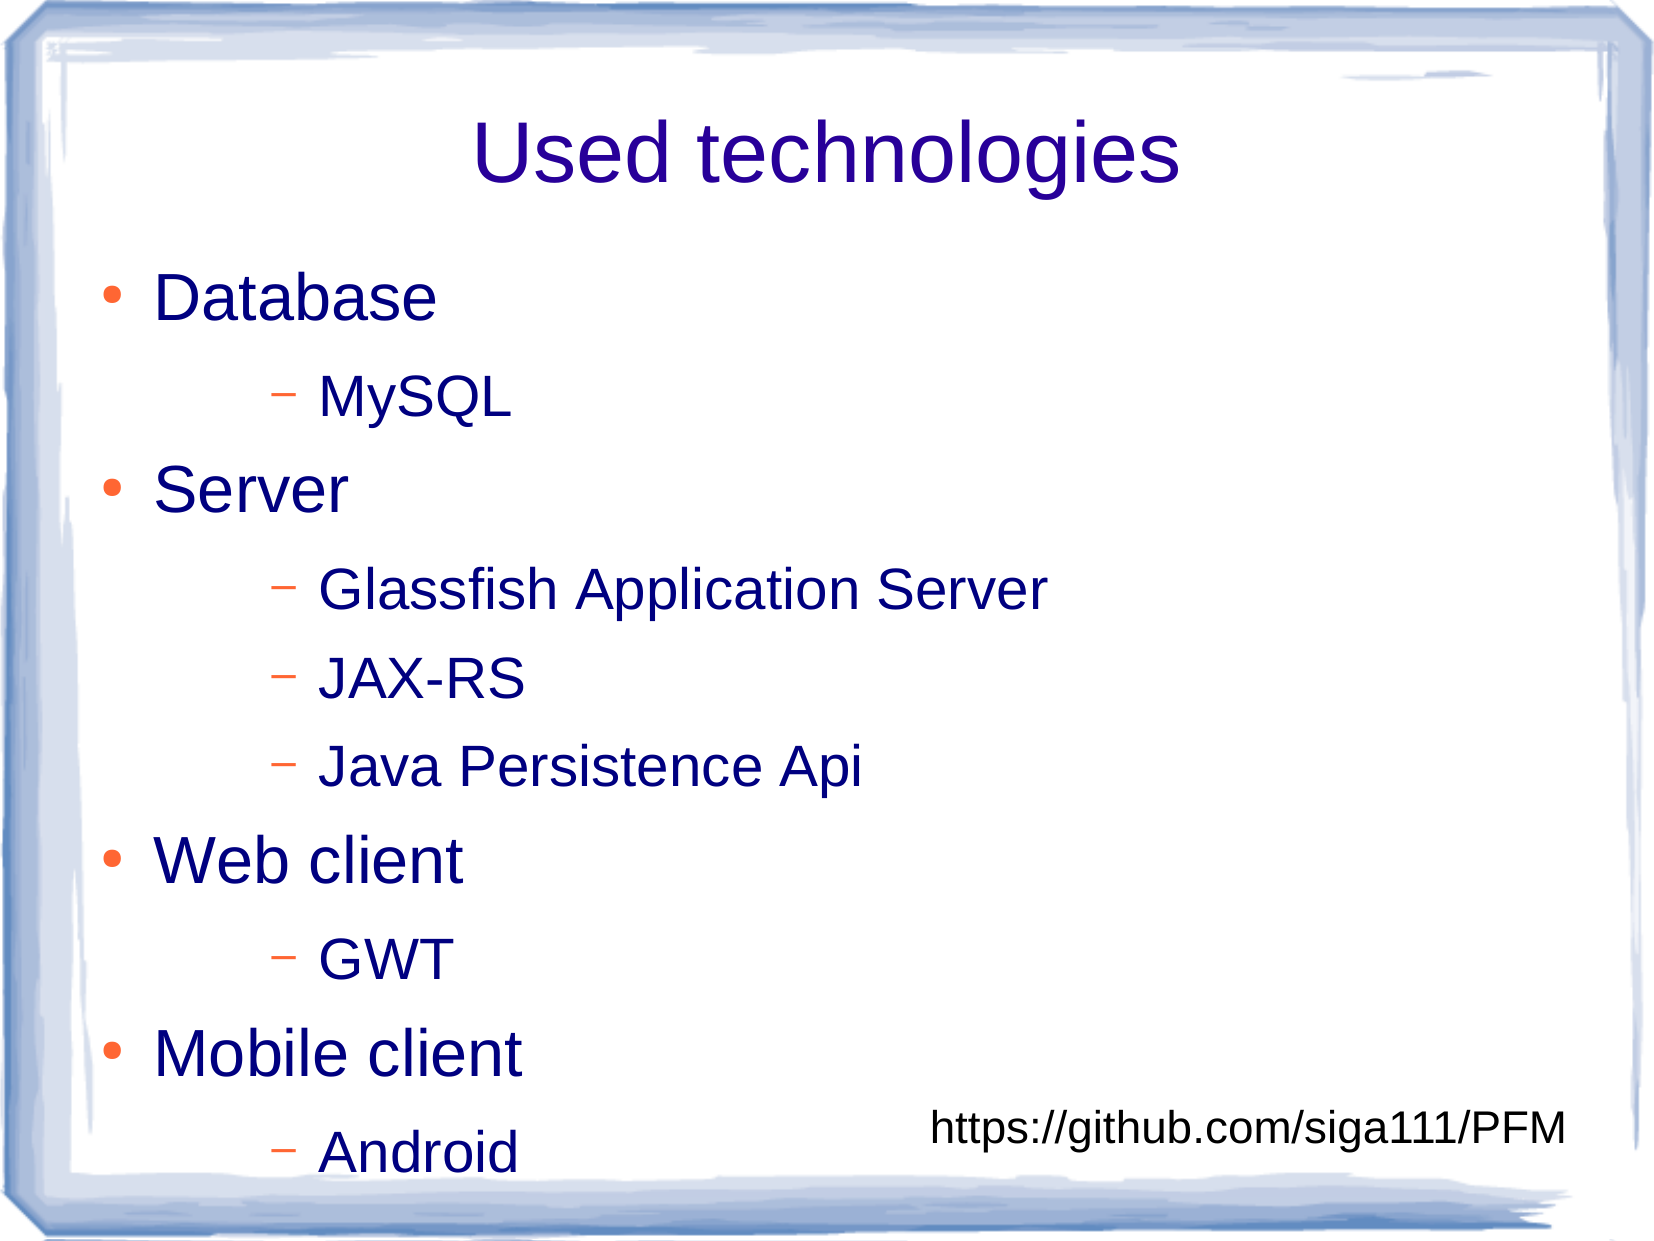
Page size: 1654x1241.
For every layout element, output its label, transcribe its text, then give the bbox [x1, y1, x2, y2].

list Database MySQL Server Glassfish Application Server JAX-RS Java Persistence Api Web client GWT Mobile client Android [82, 259, 1538, 1186]
picture [0, 0, 1654, 1241]
title Used technologies [82, 49, 1571, 257]
